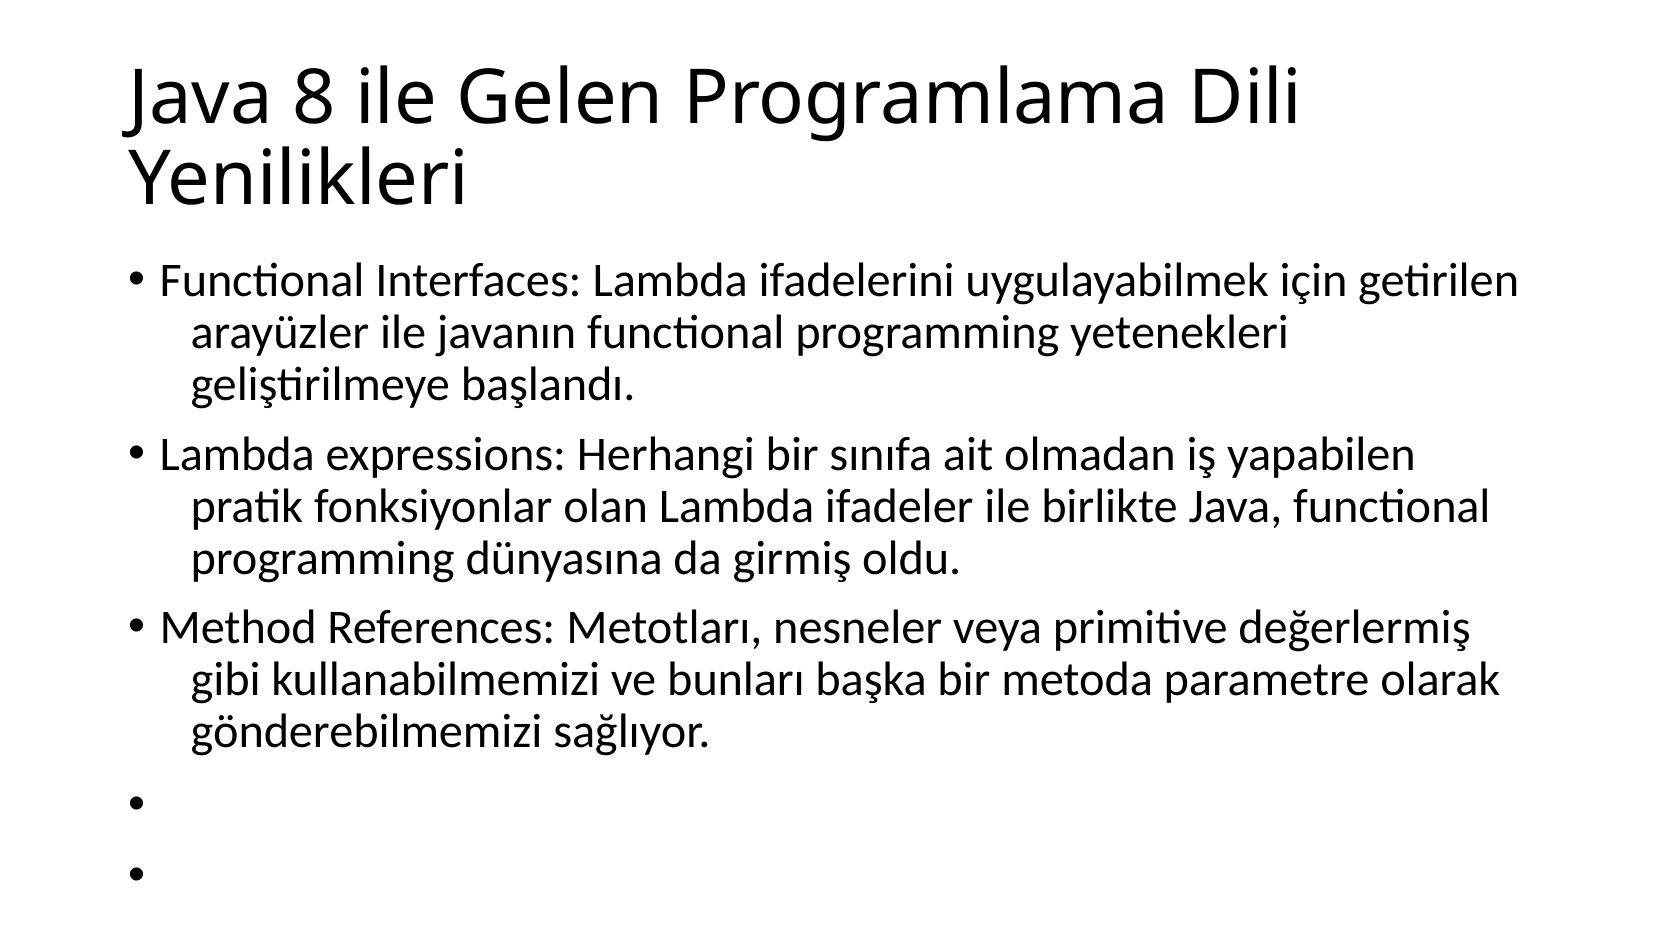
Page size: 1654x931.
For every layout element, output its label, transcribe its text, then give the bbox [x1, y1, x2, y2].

title Java 8 ile Gelen Programlama Dili Yenilikleri [113, 49, 1540, 230]
list Functional Interfaces: Lambda ifadelerini uygulayabilmek için getirilen arayüzler ile javanın functional programming yetenekleri geliştirilmeye başlandı. Lambda expressions: Herhangi bir sınıfa ait olmadan iş yapabilen pratik fonksiyonlar olan Lambda ifadeler ile birlikte Java, functional programming dünyasına da girmiş oldu. Method References: Metotları, nesneler veya primitive değerlermiş gibi kullanabilmemizi ve bunları başka bir metoda parametre olarak gönderebilmemizi sağlıyor. [113, 247, 1540, 838]
